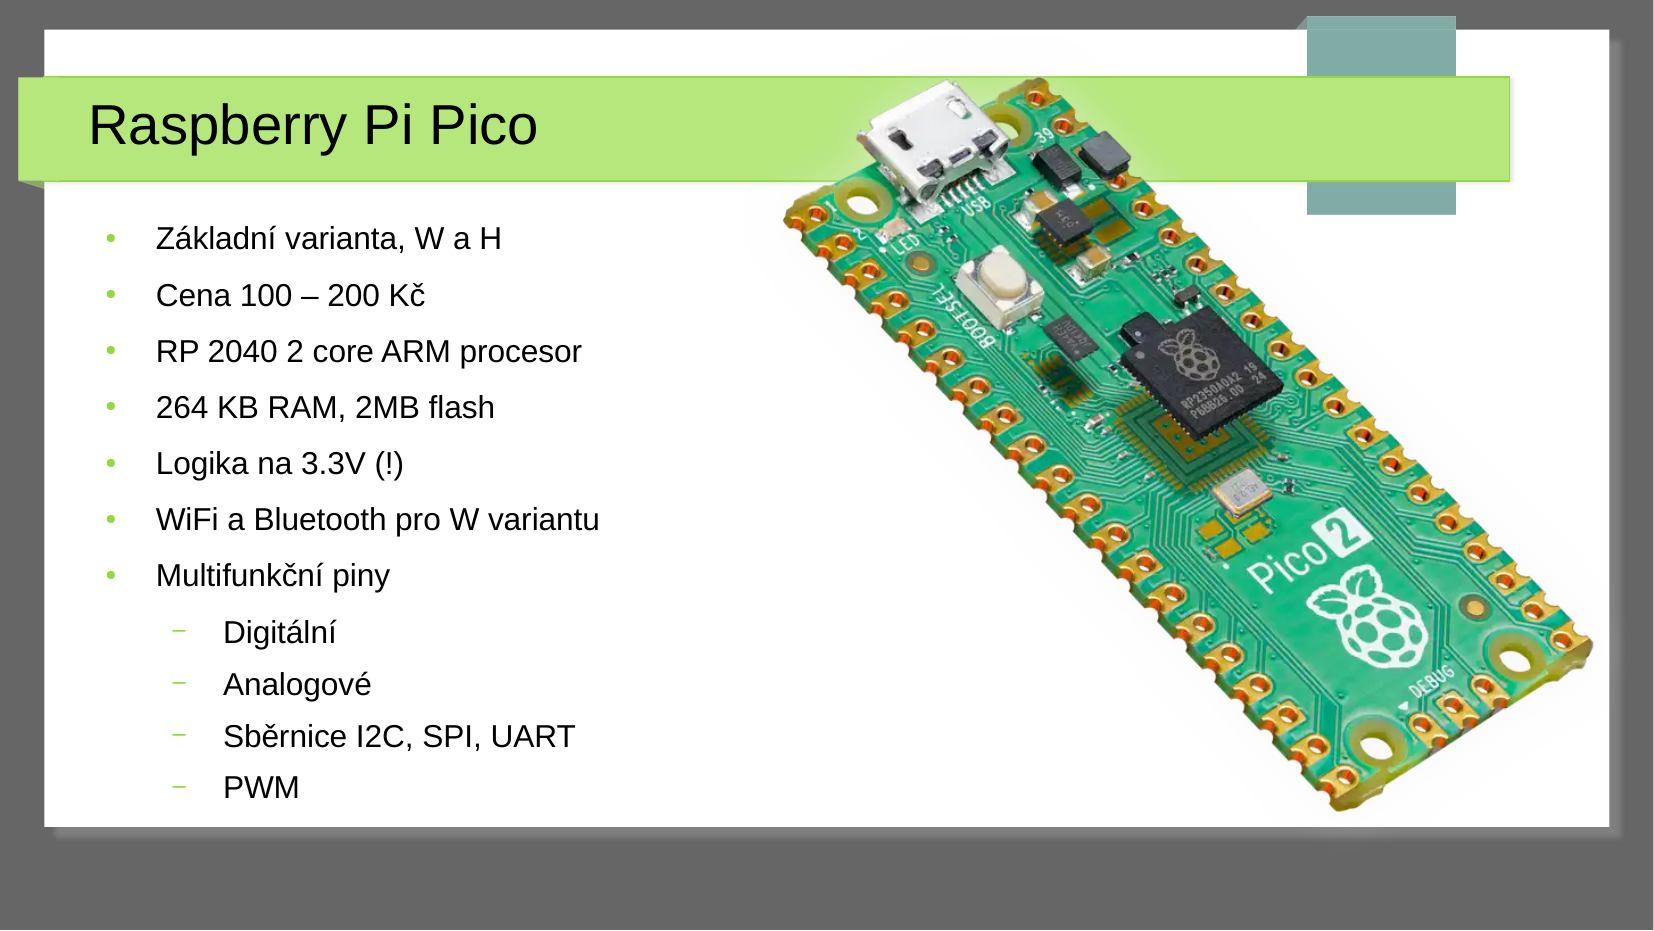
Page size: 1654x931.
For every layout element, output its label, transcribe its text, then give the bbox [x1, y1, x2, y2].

title Raspberry Pi Pico [88, 73, 744, 178]
list Základní varianta, W a H Cena 100 – 200 Kč RP 2040 2 core ARM procesor 264 KB RAM, 2MB flash Logika na 3.3V (!) WiFi a Bluetooth pro W variantu Multifunkční piny Digitální Analogové Sběrnice I2C, SPI, UART PWM [88, 221, 744, 813]
picture [744, 37, 1654, 863]
